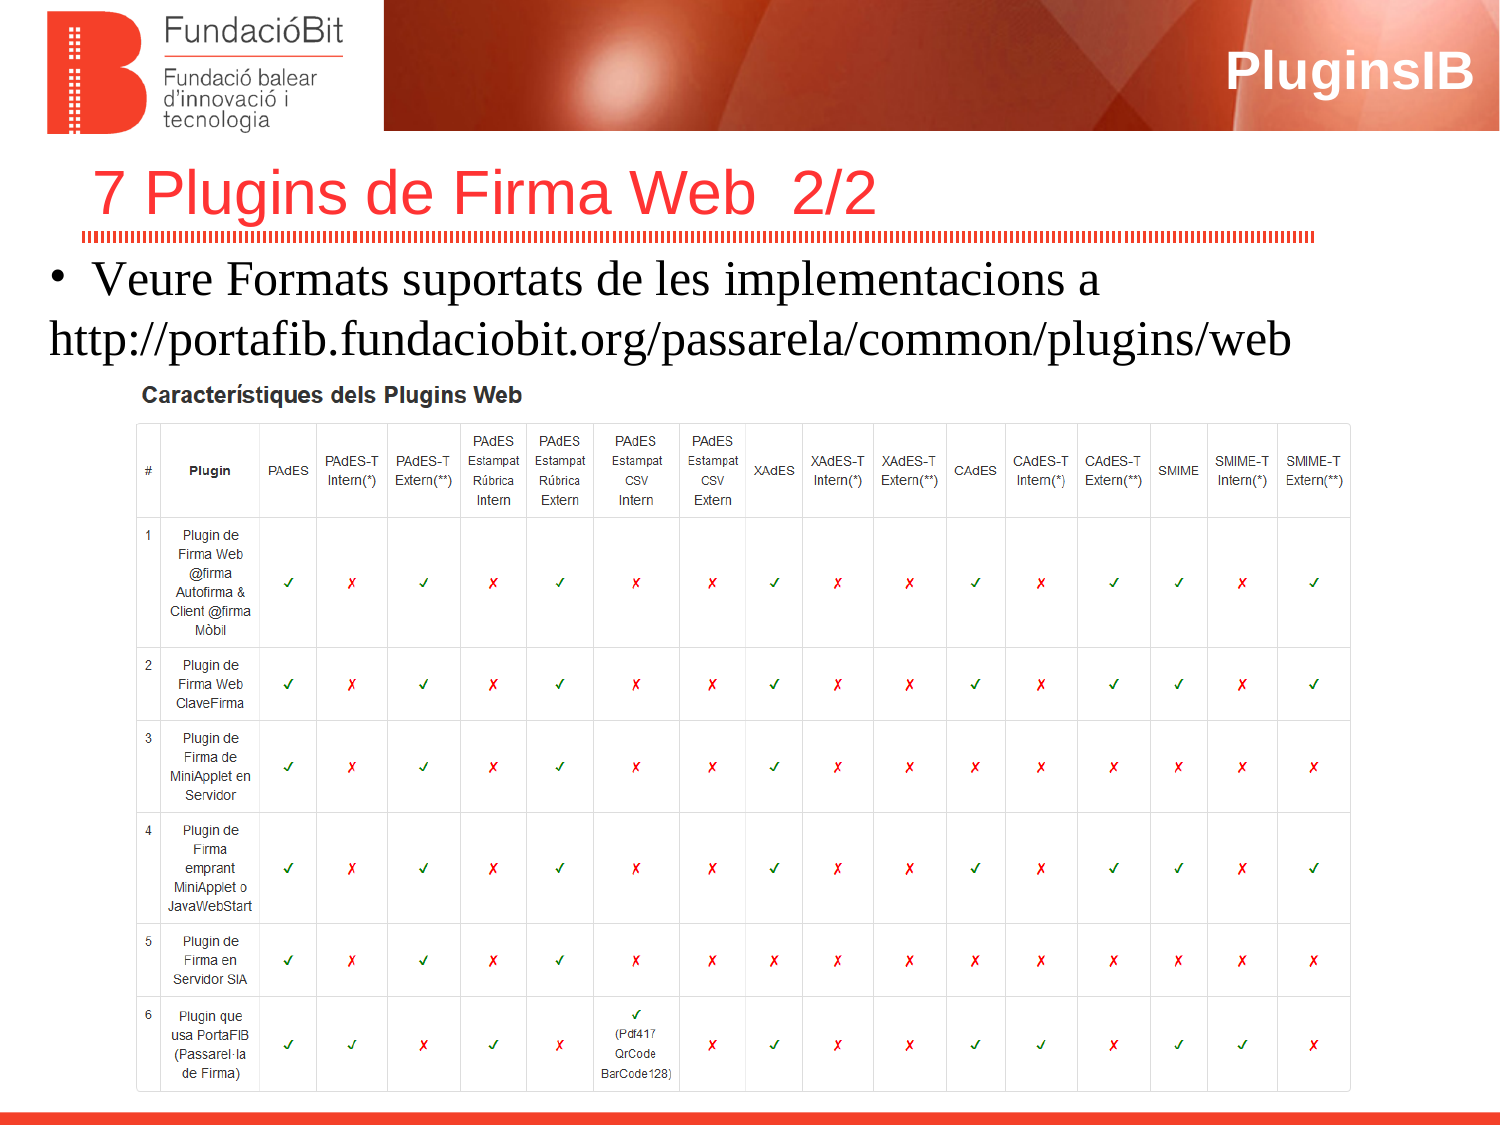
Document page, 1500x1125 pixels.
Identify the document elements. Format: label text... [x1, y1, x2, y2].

title PluginsIB [324, 19, 1477, 123]
picture [383, 0, 1500, 131]
picture [47, 11, 343, 134]
list 7 Plugins de Firma Web 2/2 [40, 158, 1426, 238]
text_box Veure Formats suportats de les implementacions a http://portafib.fundaciobit.org/passarela/common/plugins/web [34, 238, 1459, 381]
picture [129, 380, 1362, 1104]
